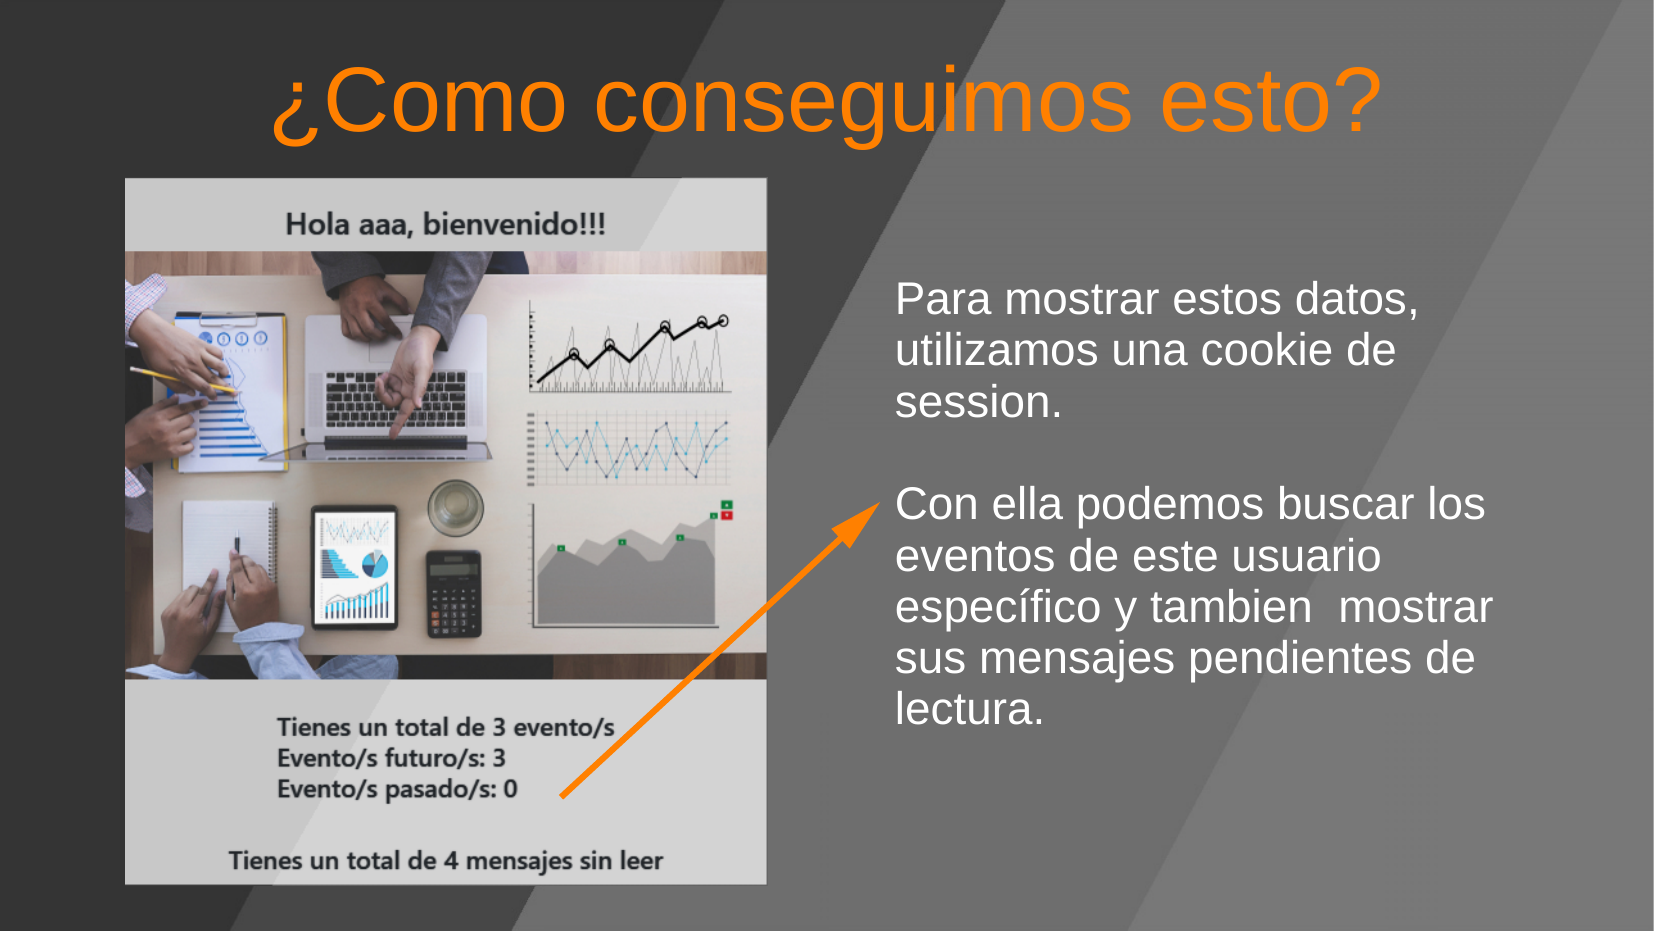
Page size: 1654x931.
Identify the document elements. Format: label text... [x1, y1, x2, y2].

text_box Para mostrar estos datos, utilizamos una cookie de session. Con ella podemos buscar los eventos de este usuario específico y tambien mostrar sus mensajes pendientes de lectura. [880, 265, 1536, 931]
title ¿Como conseguimos esto? [82, 21, 1571, 178]
picture [0, 0, 1654, 931]
